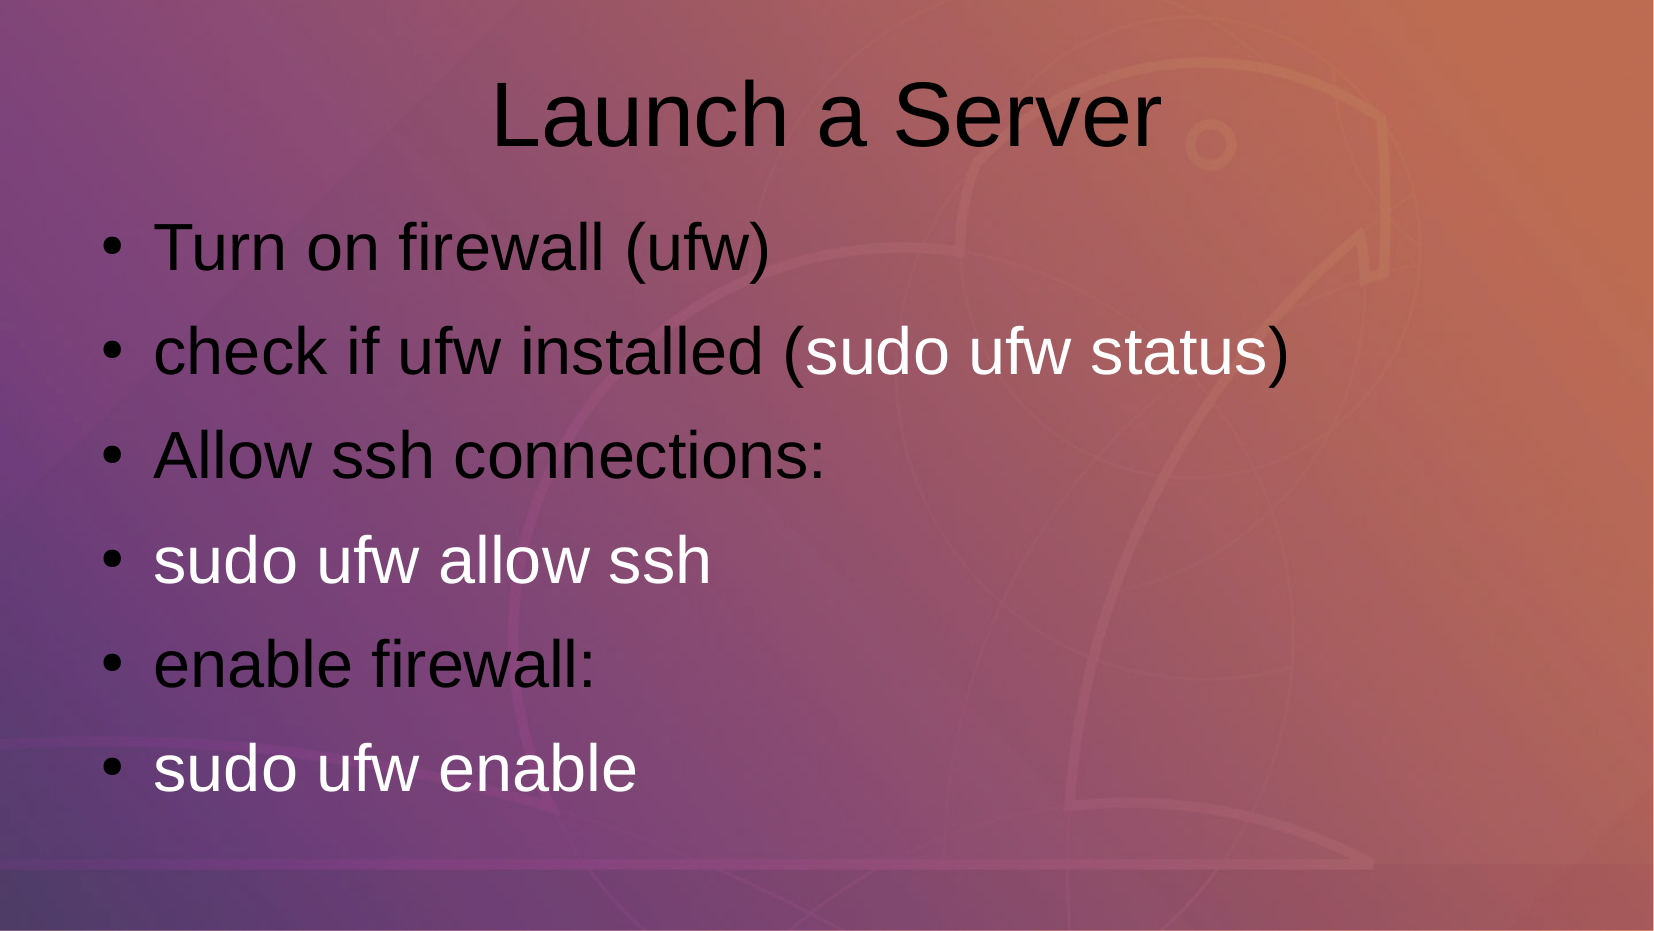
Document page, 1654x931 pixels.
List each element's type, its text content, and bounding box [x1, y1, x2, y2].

title Launch a Server [82, 37, 1571, 193]
list Turn on firewall (ufw) check if ufw installed (sudo ufw status) Allow ssh connections: sudo ufw allow ssh enable firewall: sudo ufw enable [82, 210, 1571, 871]
